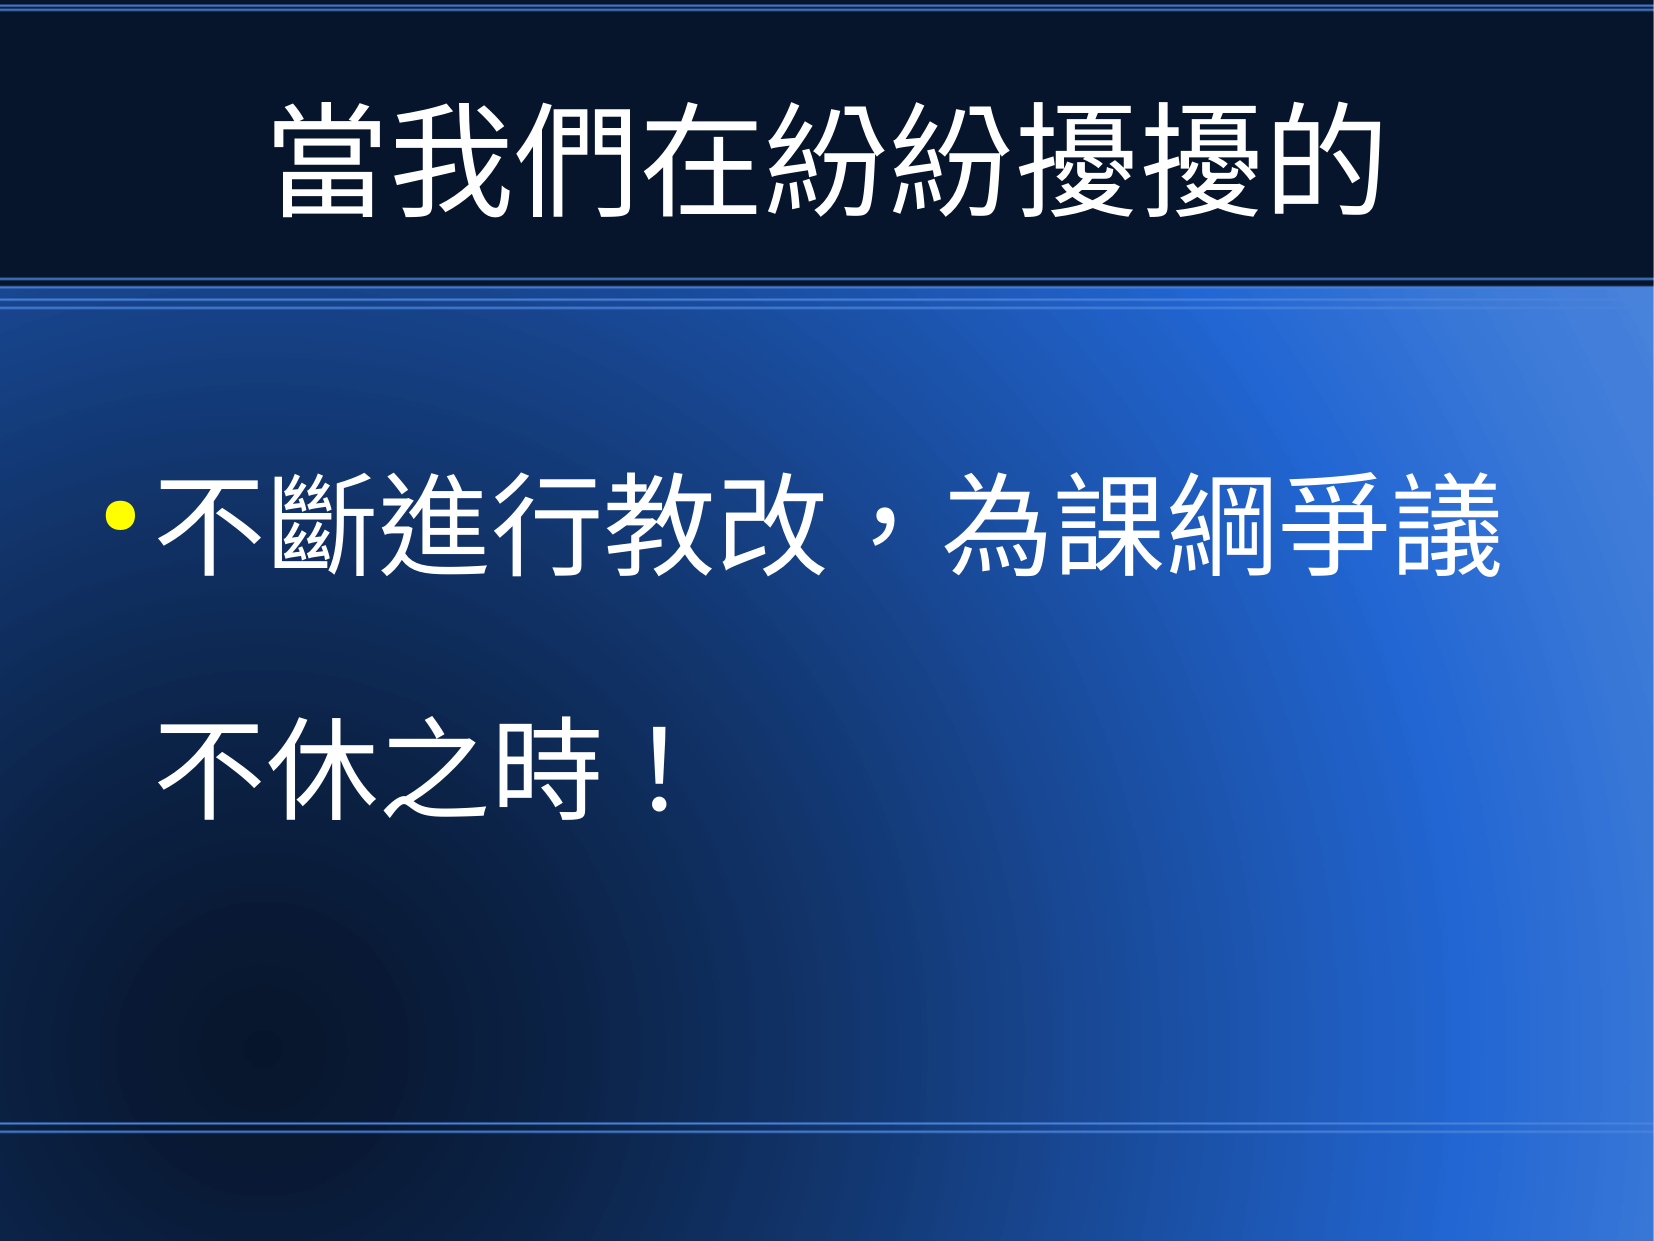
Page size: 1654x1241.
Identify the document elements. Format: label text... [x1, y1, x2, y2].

title 當我們在紛紛擾擾的 [82, 49, 1571, 257]
picture [0, 0, 1654, 1241]
list 不斷進行教改，為課綱爭議不休之時！ [82, 355, 1571, 1241]
